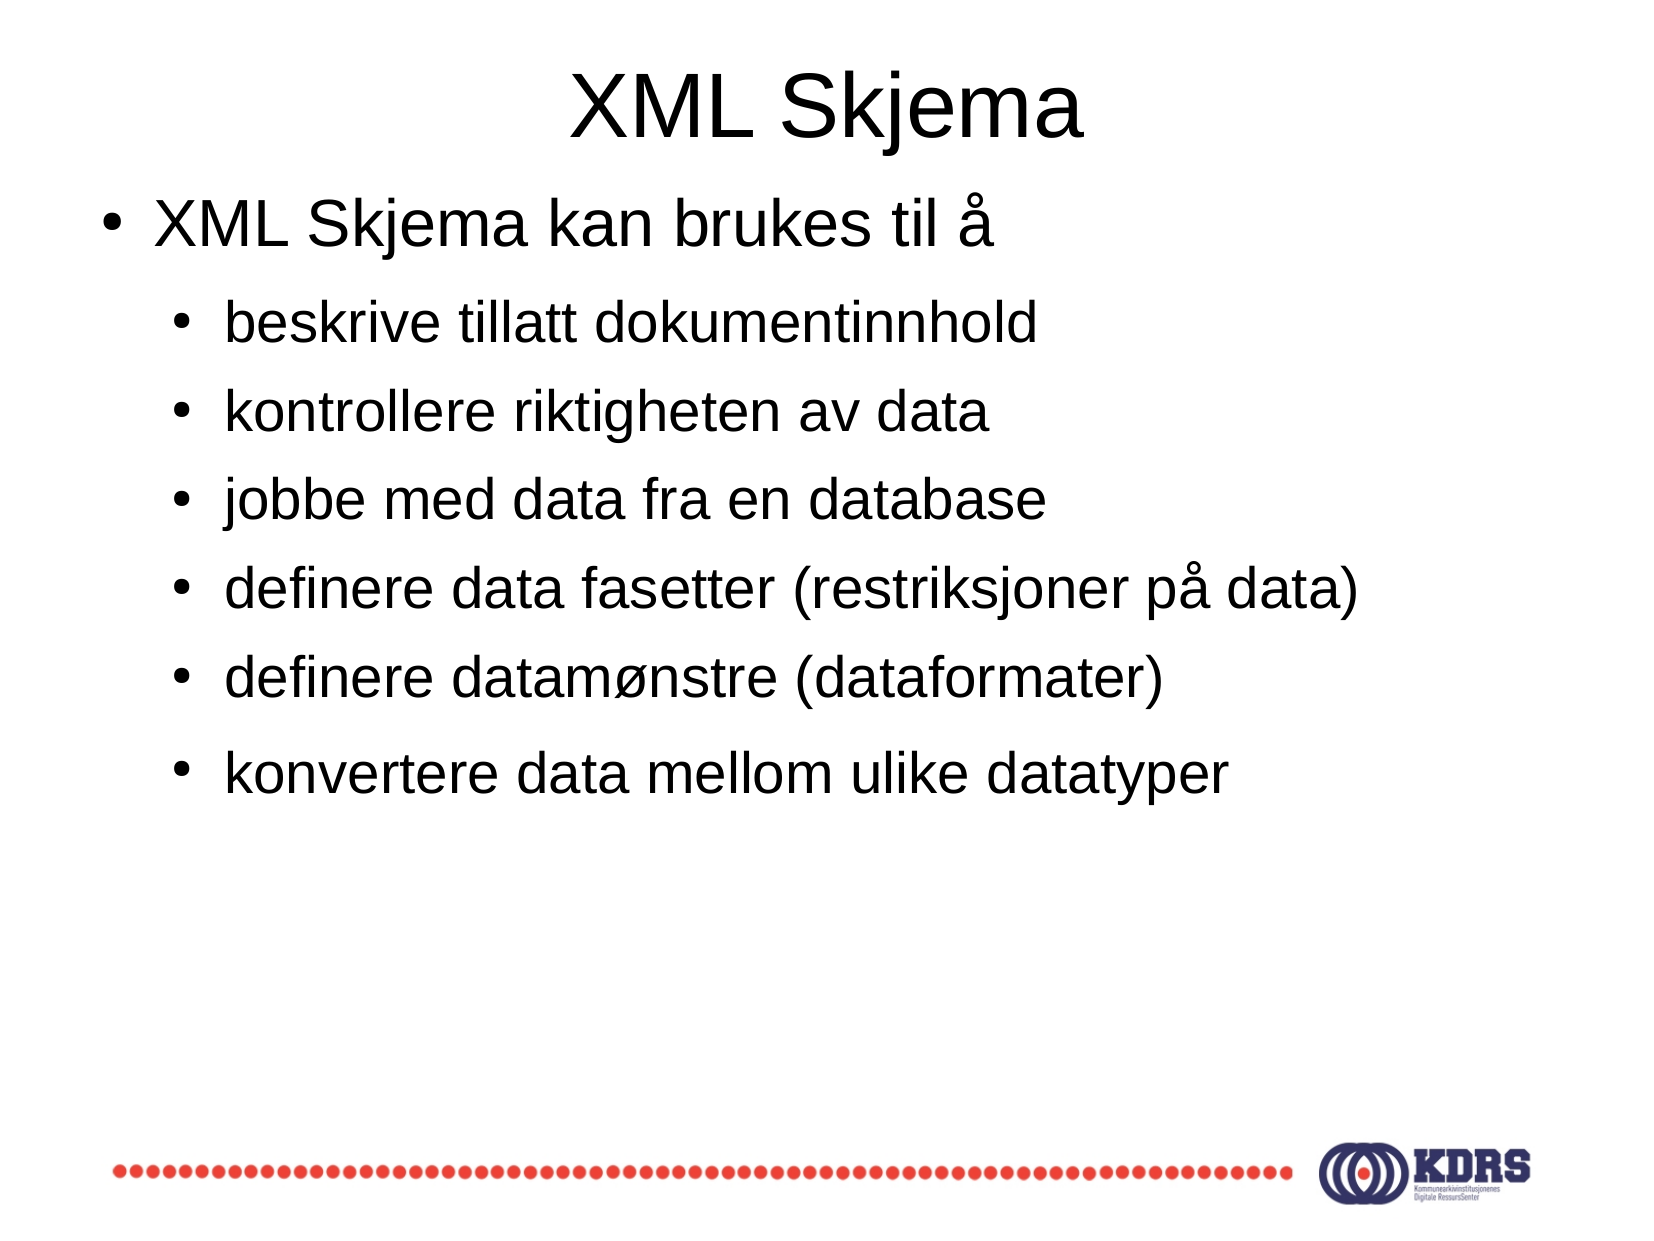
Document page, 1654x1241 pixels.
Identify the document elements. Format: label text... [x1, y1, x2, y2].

title XML Skjema [82, 49, 1571, 162]
list XML Skjema kan brukes til å beskrive tillatt dokumentinnhold kontrollere riktigheten av data jobbe med data fra en database definere data fasetter (restriksjoner på data) definere datamønstre (dataformater) konvertere data mellom ulike datatyper [82, 185, 1571, 1131]
picture [85, 1131, 1557, 1219]
